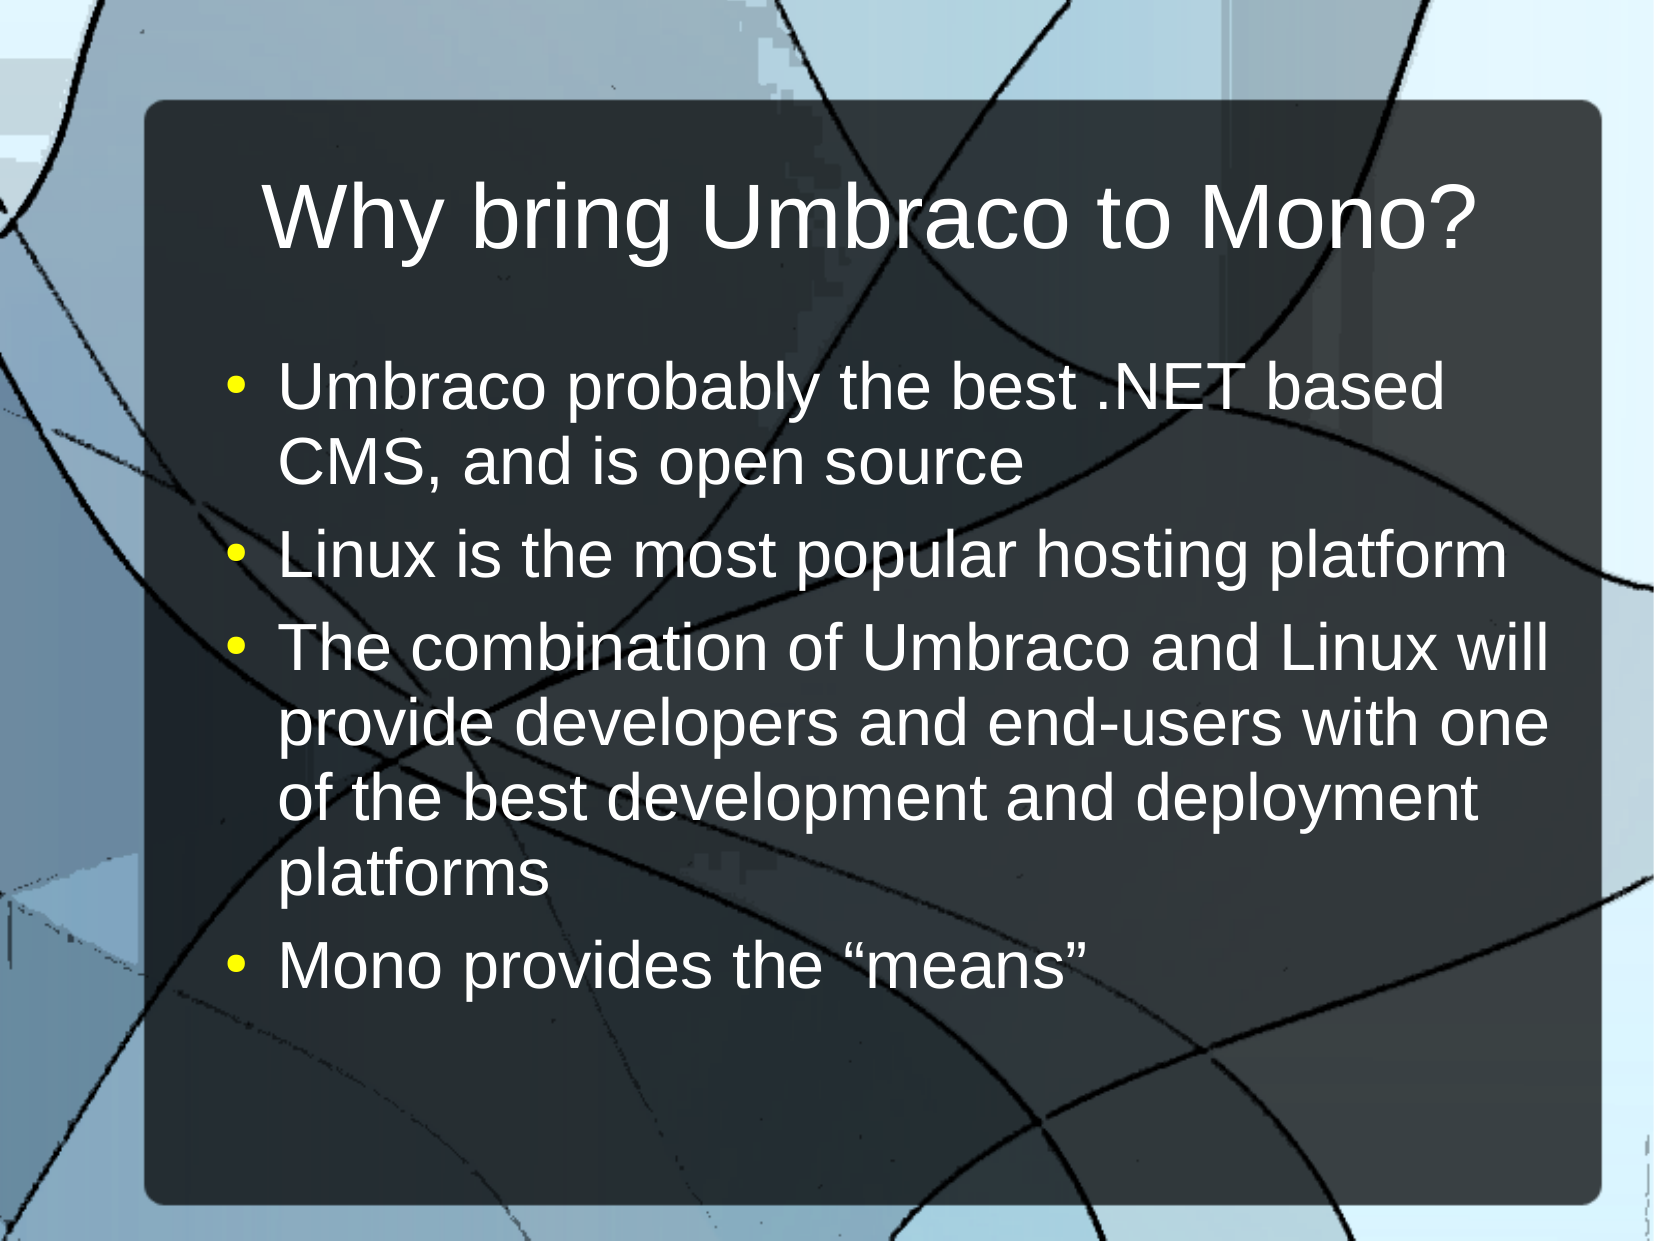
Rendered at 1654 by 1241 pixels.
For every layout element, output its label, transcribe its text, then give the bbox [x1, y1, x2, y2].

picture [0, 0, 1654, 1241]
title Why bring Umbraco to Mono? [159, 108, 1583, 325]
list Umbraco probably the best .NET based CMS, and is open source Linux is the most popular hosting platform The combination of Umbraco and Linux will provide developers and end-users with one of the best development and deployment platforms Mono provides the “means” [206, 349, 1571, 1034]
